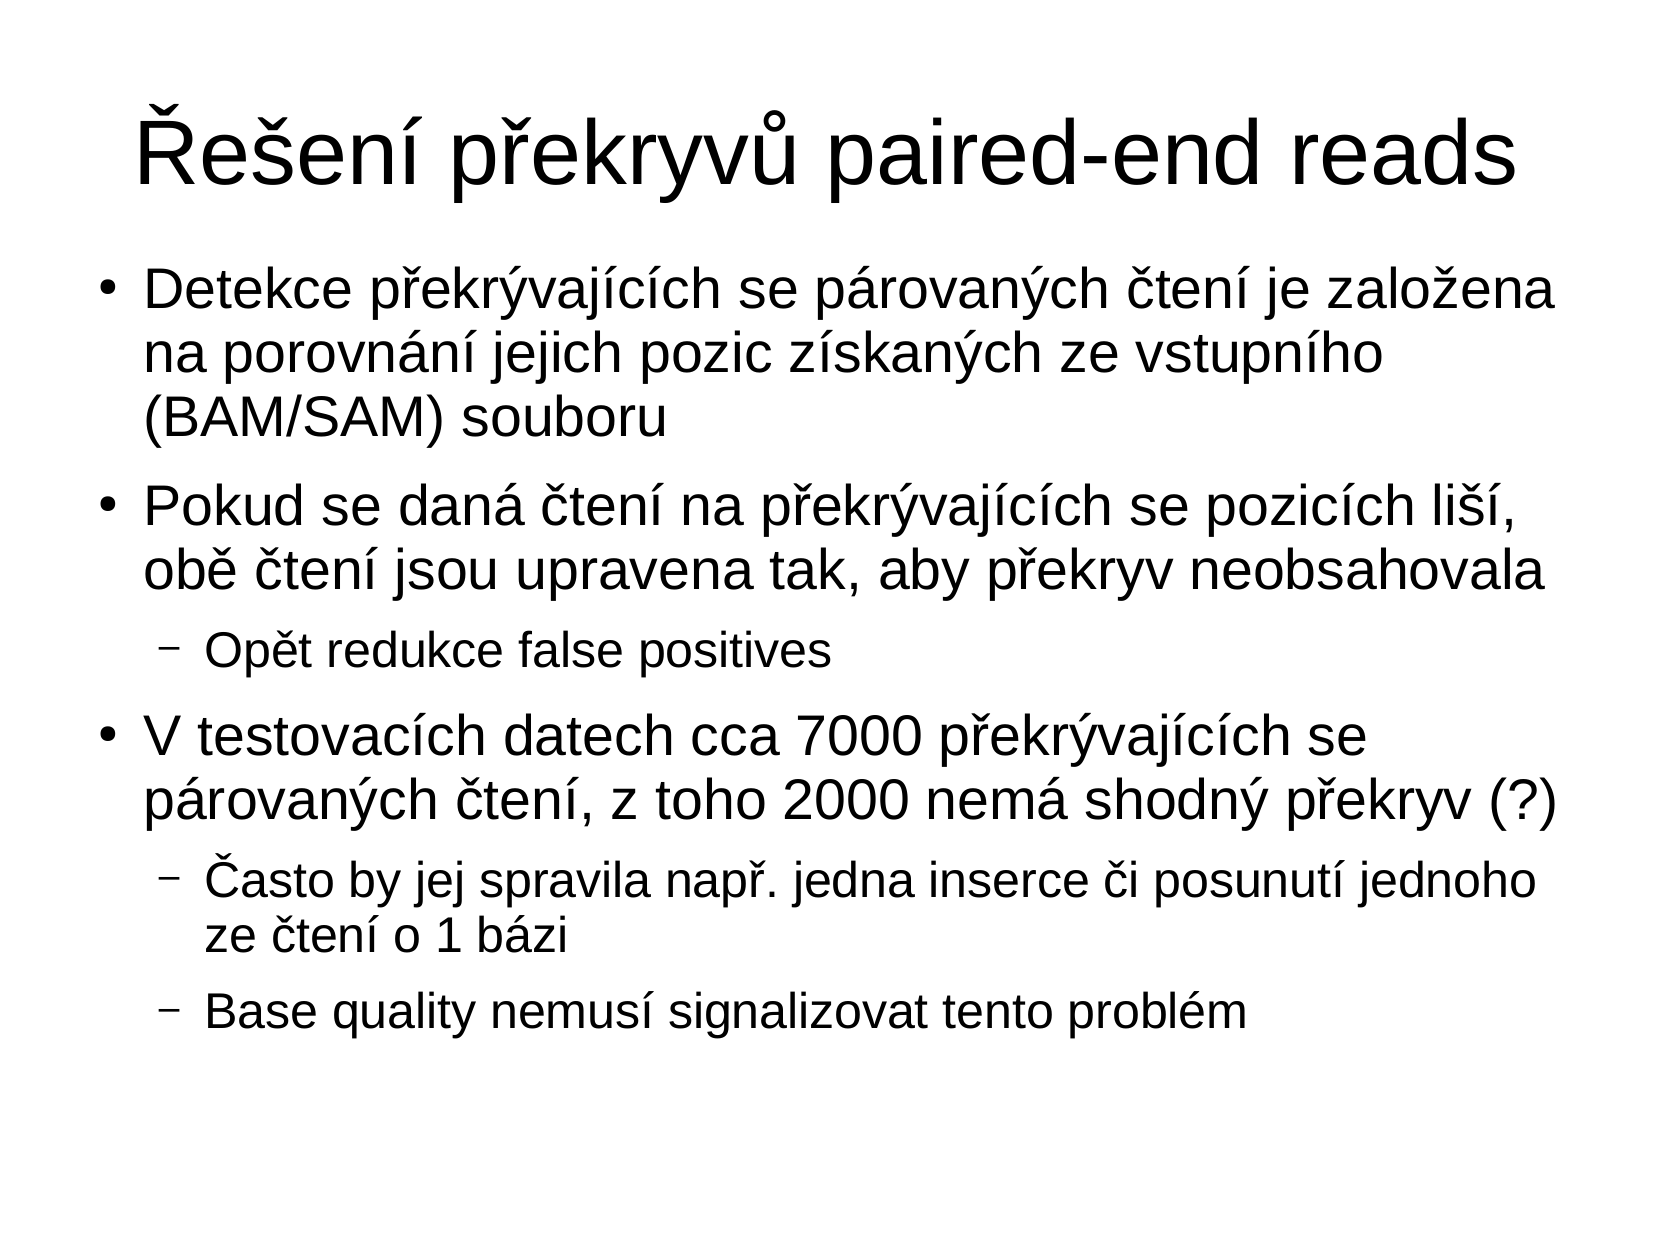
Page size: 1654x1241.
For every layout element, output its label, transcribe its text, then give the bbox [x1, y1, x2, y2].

title Řešení překryvů paired-end reads [82, 49, 1571, 256]
list Detekce překrývajících se párovaných čtení je založena na porovnání jejich pozic získaných ze vstupního (BAM/SAM) souboru Pokud se daná čtení na překrývajících se pozicích liší, obě čtení jsou upravena tak, aby překryv neobsahovala Opět redukce false positives V testovacích datech cca 7000 překrývajících se párovaných čtení, z toho 2000 nemá shodný překryv (?) Často by jej spravila např. jedna inserce či posunutí jednoho ze čtení o 1 bázi Base quality nemusí signalizovat tento problém [82, 256, 1571, 1160]
